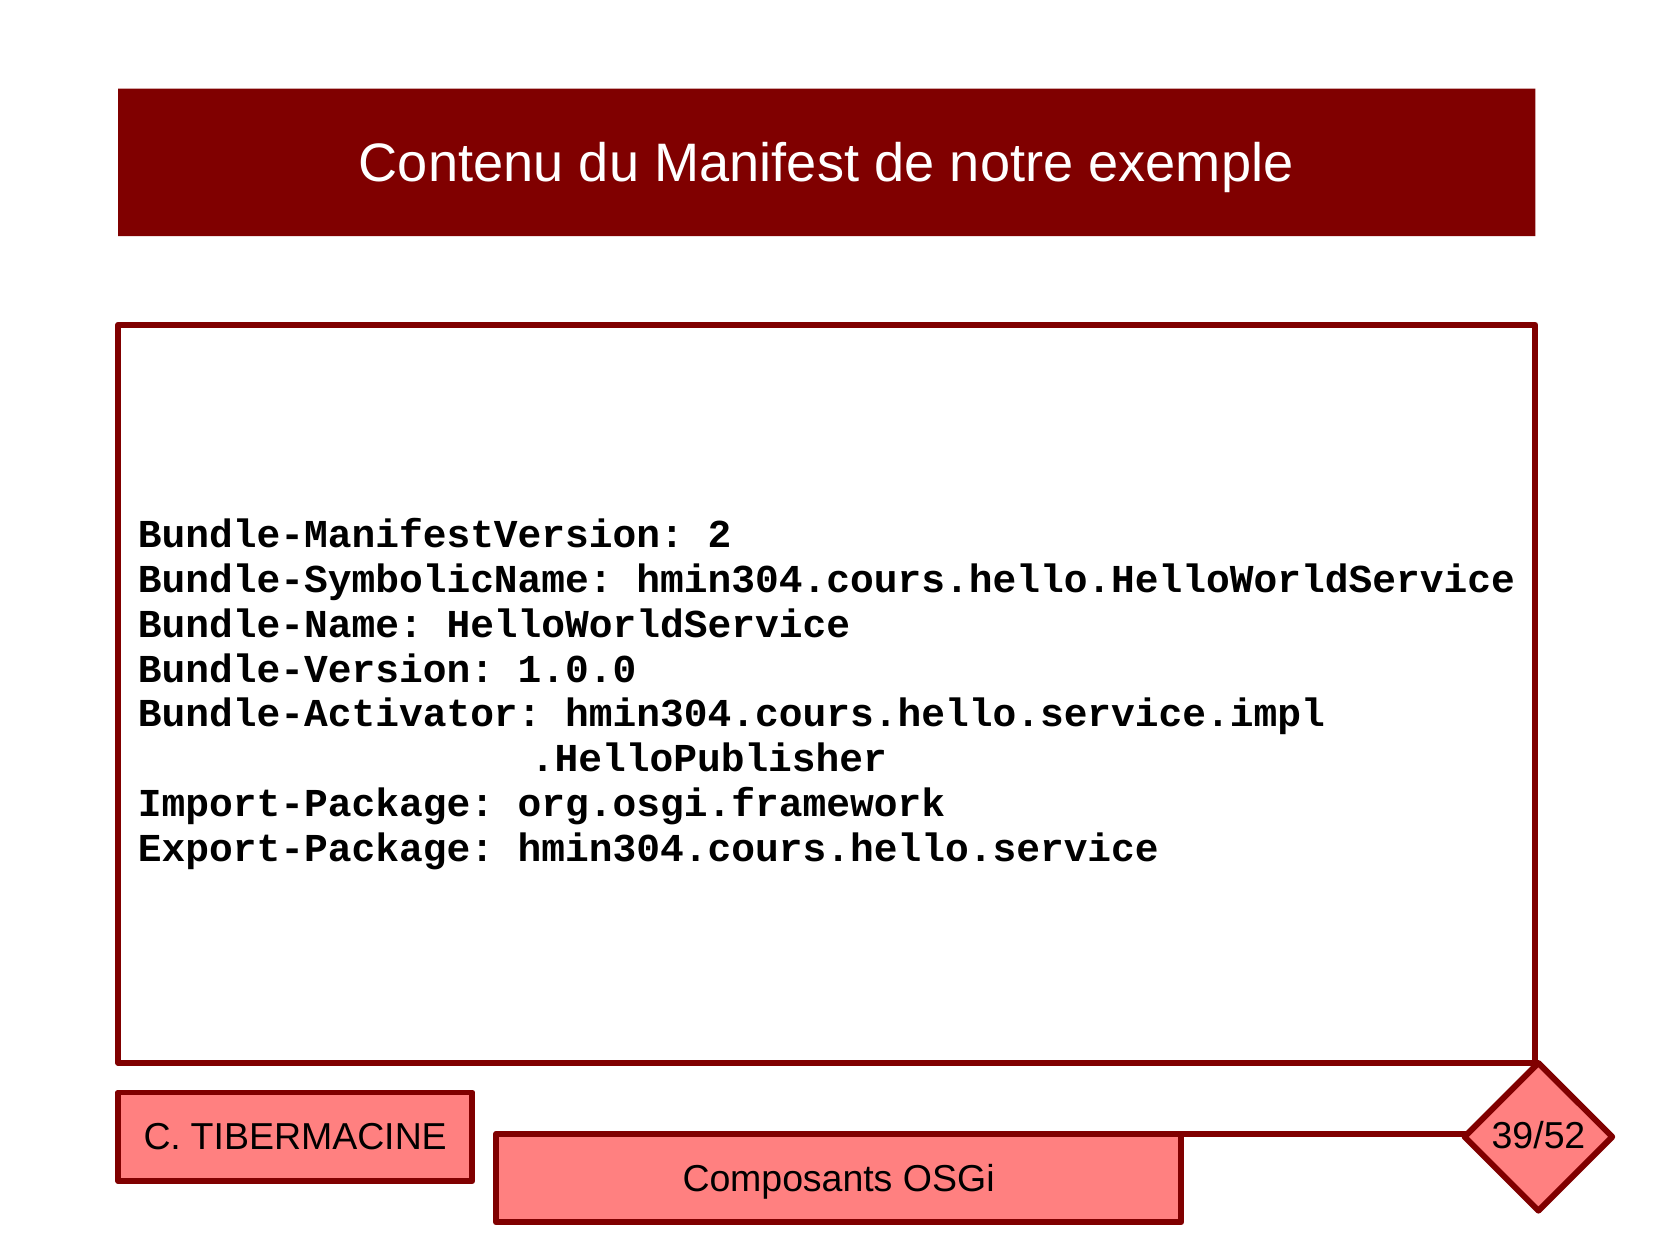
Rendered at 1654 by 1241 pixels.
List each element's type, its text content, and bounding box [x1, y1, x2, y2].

text_box Composants OSGi [496, 1133, 1182, 1223]
text_box [1464, 1125, 1476, 1149]
text_box C. TIBERMACINE [118, 1092, 473, 1182]
text_box [1495, 1062, 1582, 1106]
text_box Bundle-ManifestVersion: 2 Bundle-SymbolicName: hmin304.cours.hello.HelloWorldService Bundle-Name: HelloWorldService Bundle-Version: 1.0.0 Bundle-Activator: hmin304.cours.hello.service.impl .HelloPublisher Import-Package: org.osgi.framework Export-Package: hmin304.cours.hello.service [118, 324, 1536, 1063]
text_box [1533, 1206, 1544, 1211]
text_box [1601, 1125, 1613, 1149]
text_box Contenu du Manifest de notre exemple [118, 88, 1536, 237]
text_box <numéro>/52 [1476, 1106, 1601, 1206]
